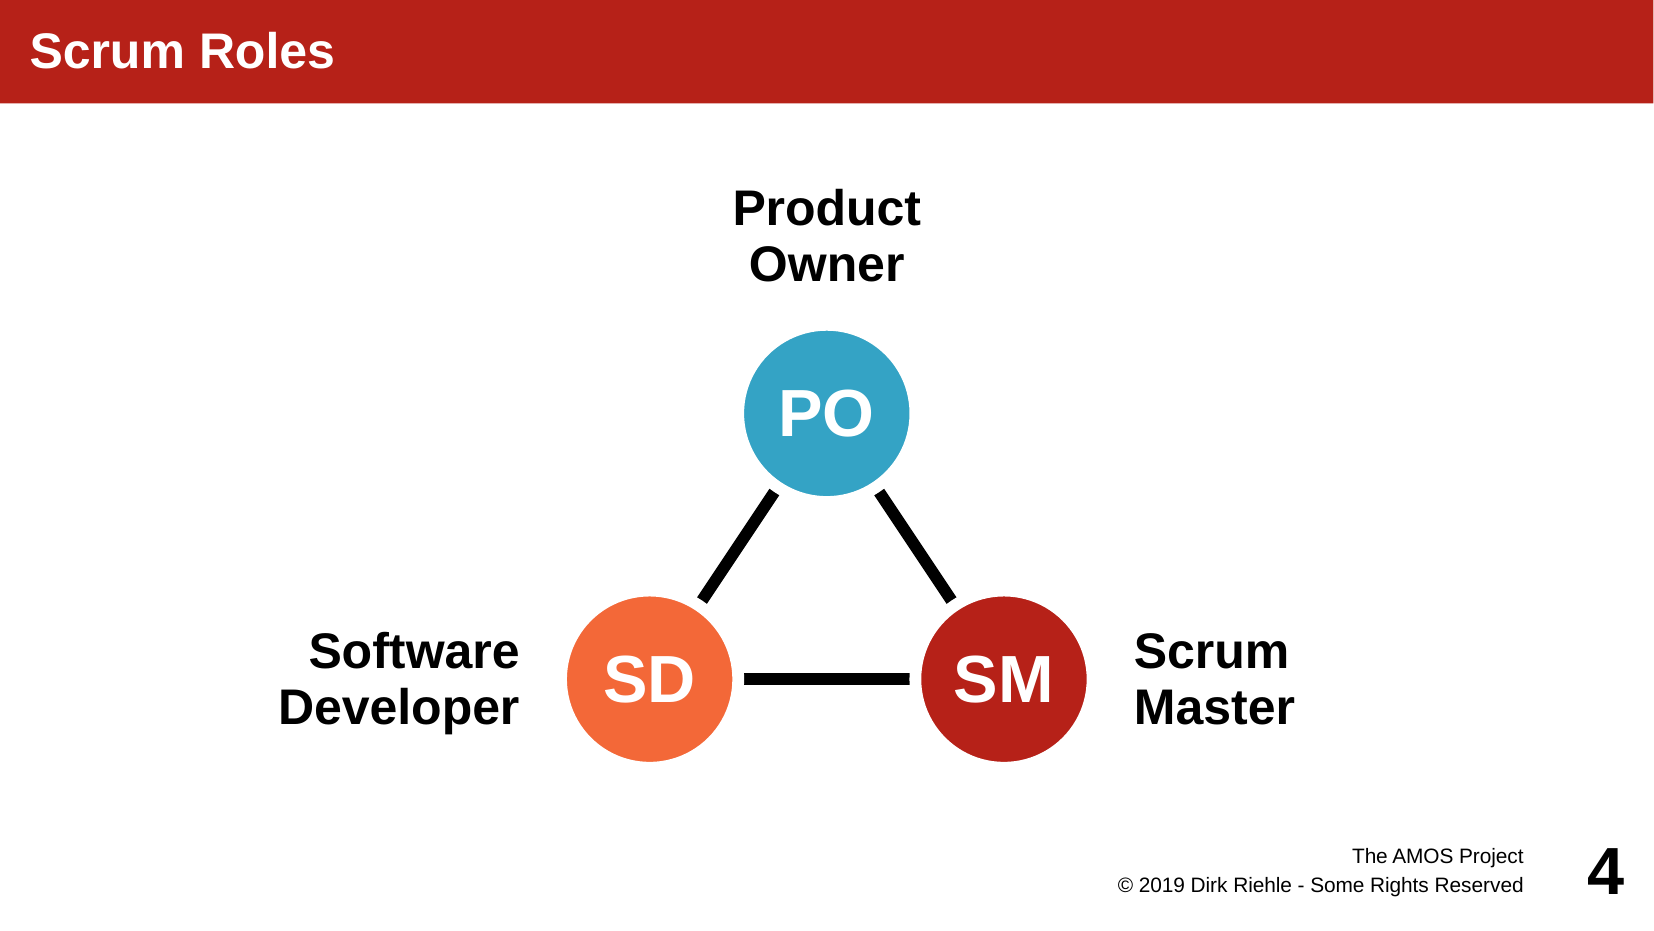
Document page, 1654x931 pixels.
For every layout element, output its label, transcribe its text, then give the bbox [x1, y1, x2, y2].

text_box Software Developer [59, 590, 532, 768]
text_box SD [561, 590, 739, 768]
title Scrum Roles [0, 0, 1654, 104]
text_box Scrum Master [1122, 590, 1595, 768]
text_box Product Owner [590, 147, 1063, 325]
text_box SM [915, 590, 1093, 768]
text_box PO [738, 325, 916, 503]
